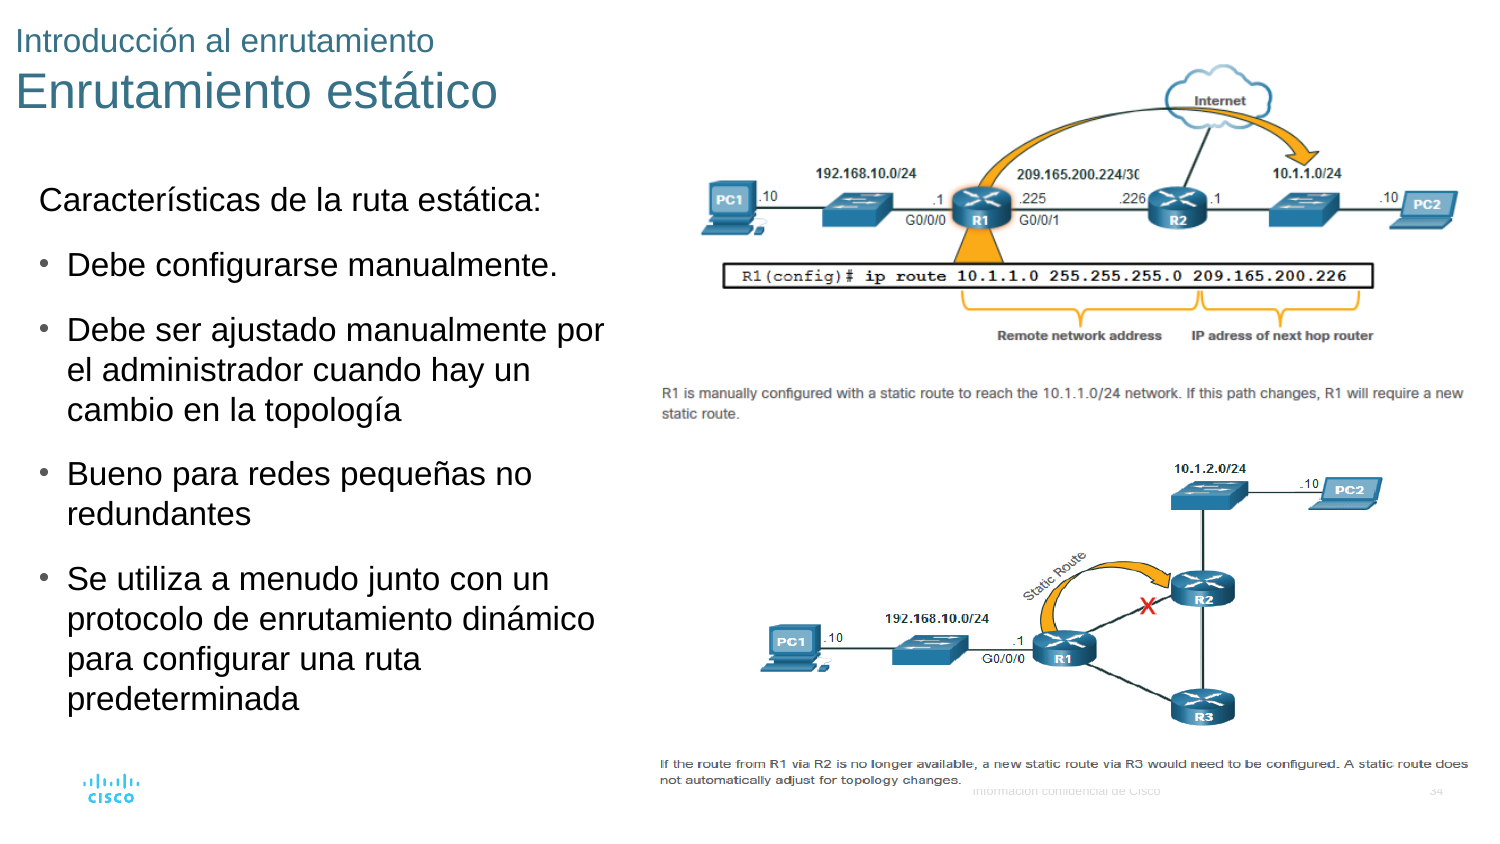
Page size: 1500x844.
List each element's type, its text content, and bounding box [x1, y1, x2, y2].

title Introducción al enrutamiento Enrutamiento estático [0, 6, 731, 131]
list Características de la ruta estática: Debe configurarse manualmente. Debe ser ajustado manualmente por el administrador cuando hay un cambio en la topología Bueno para redes pequeñas no redundantes Se utiliza a menudo junto con un protocolo de enrutamiento dinámico para configurar una ruta predeterminada [23, 170, 655, 674]
picture [654, 37, 1476, 429]
picture [654, 440, 1476, 789]
